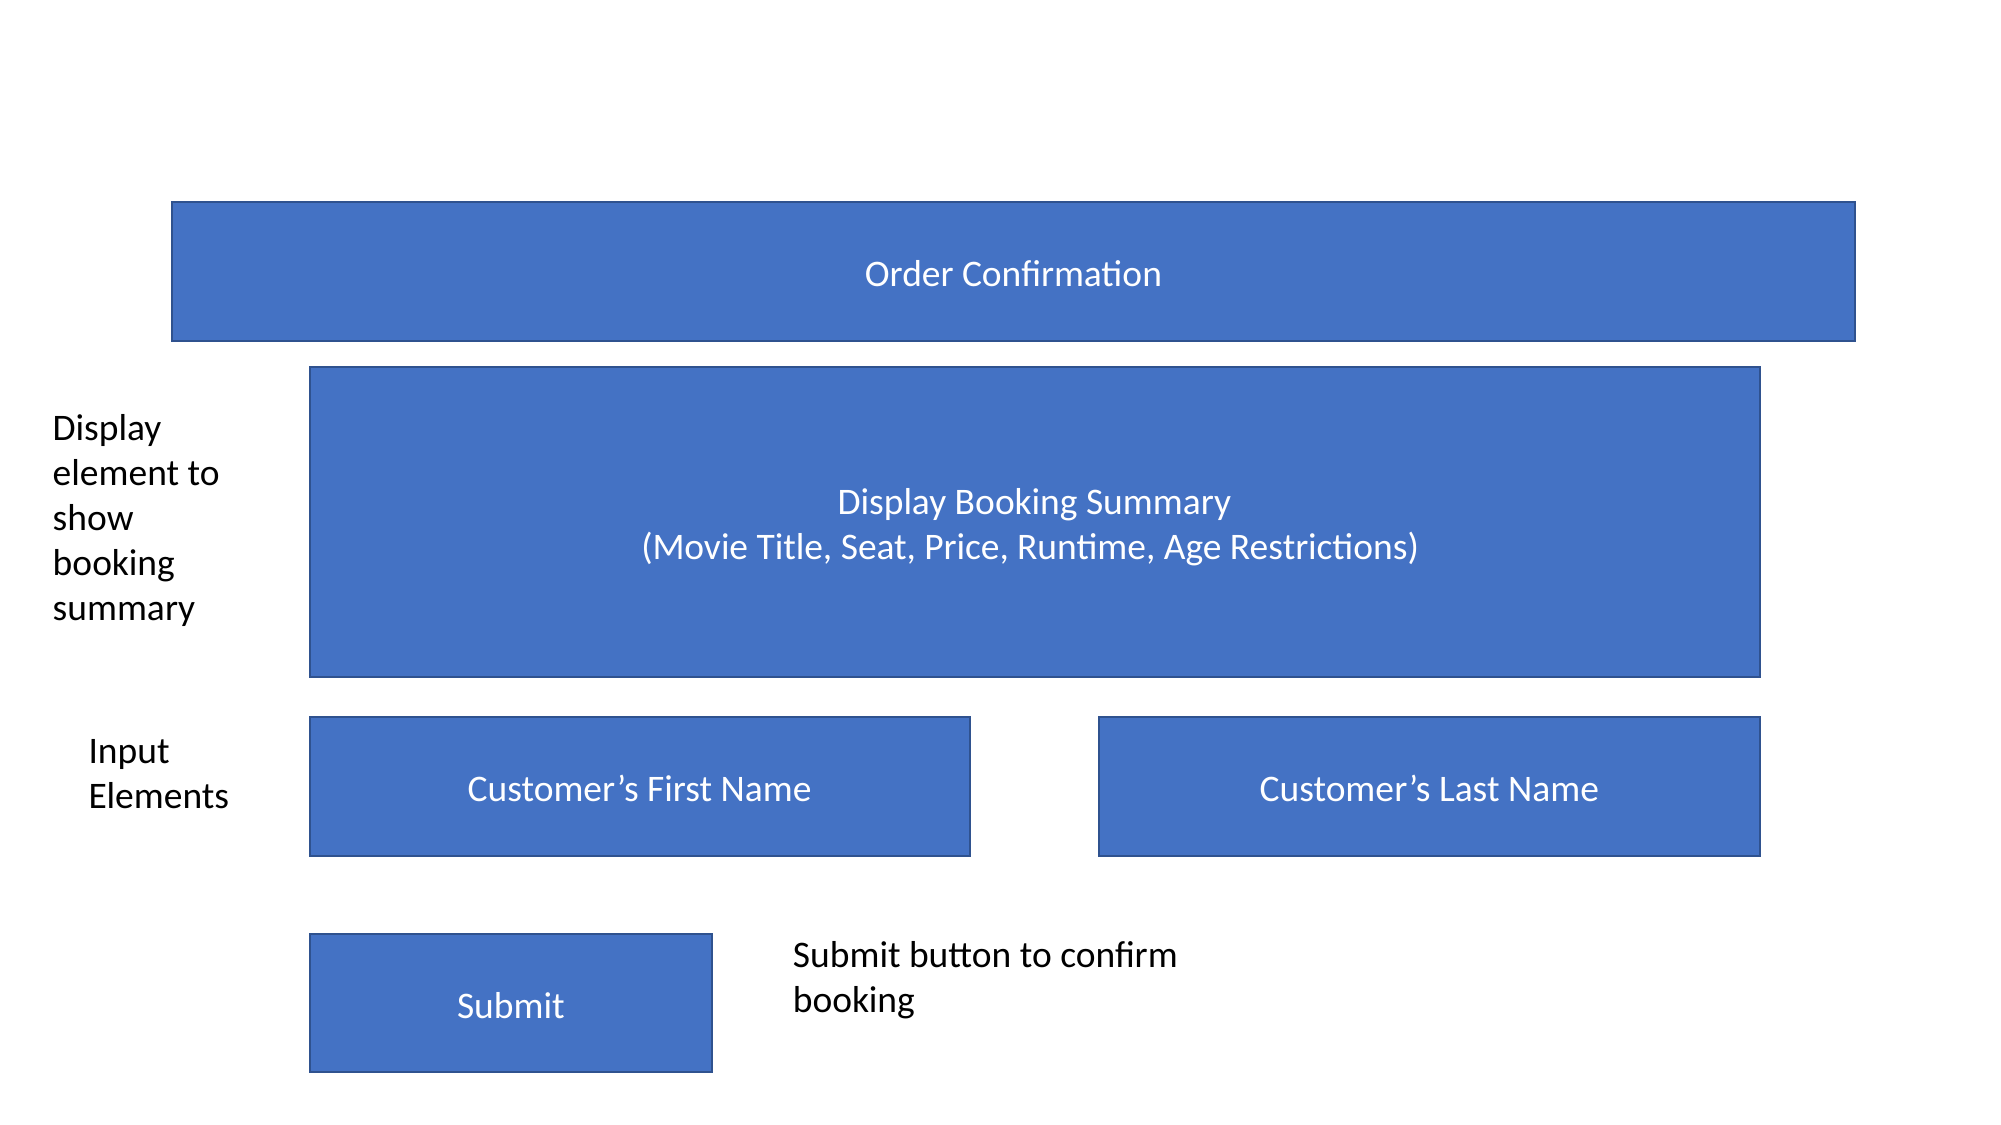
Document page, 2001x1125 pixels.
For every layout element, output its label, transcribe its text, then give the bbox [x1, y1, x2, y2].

text_box Submit button to confirm booking [777, 922, 1202, 1029]
text_box Display element to show booking summary [37, 395, 248, 638]
text_box Display Booking Summary (Movie Title, Seat, Price, Runtime, Age Restrictions) [310, 367, 1760, 677]
text_box Customer’s Last Name [1099, 717, 1760, 856]
text_box Customer’s First Name [310, 717, 970, 856]
text_box Order Confirmation [172, 202, 1855, 341]
text_box Input Elements [73, 718, 254, 825]
text_box Submit [310, 934, 712, 1072]
